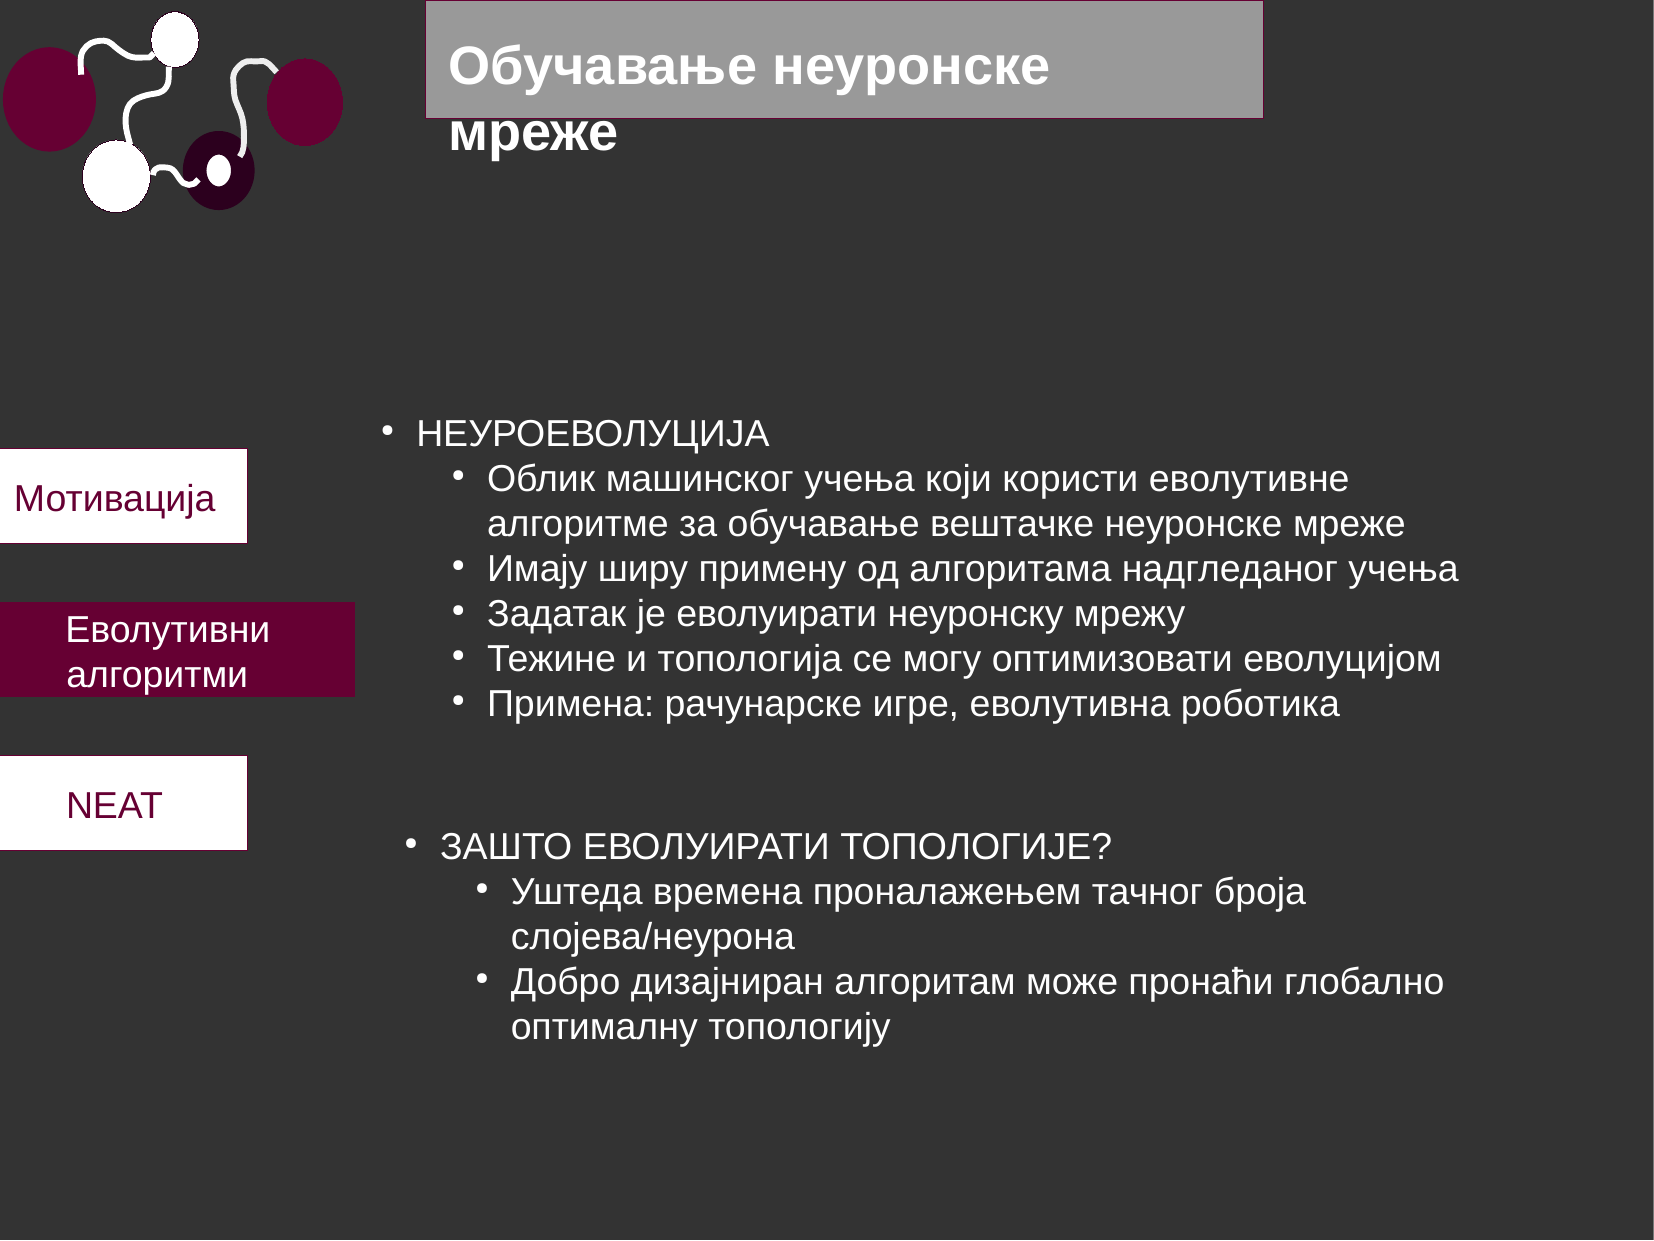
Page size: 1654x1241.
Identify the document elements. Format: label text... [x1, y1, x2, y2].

text_box [425, 0, 1264, 119]
text_box НЕУРОЕВОЛУЦИЈА Облик машинског учења који користи еволутивне алгоритме за обучавање вештачке неуронске мреже Имају ширу примену од алгоритама надгледаног учења Задатак је еволуирати неуронску мрежу Тежине и топологија се могу оптимизовати еволуцијом Примена: рачунарске игре, еволутивна роботика [366, 401, 1548, 963]
text_box [194, 142, 243, 199]
text_box [150, 11, 200, 68]
text_box [11, 56, 88, 143]
text_box Еволутивни алгоритми [0, 602, 355, 697]
text_box NEAT [0, 755, 248, 851]
text_box ЗАШТО ЕВОЛУИРАТИ ТОПОЛОГИЈЕ? Уштеда времена проналажењем тачног броја слојева/неурона Добро дизајниран алгоритам може пронаћи глобално оптималну топологију [389, 814, 1571, 1170]
text_box [267, 58, 343, 146]
text_box [82, 139, 151, 213]
text_box Мотивација [0, 448, 248, 544]
